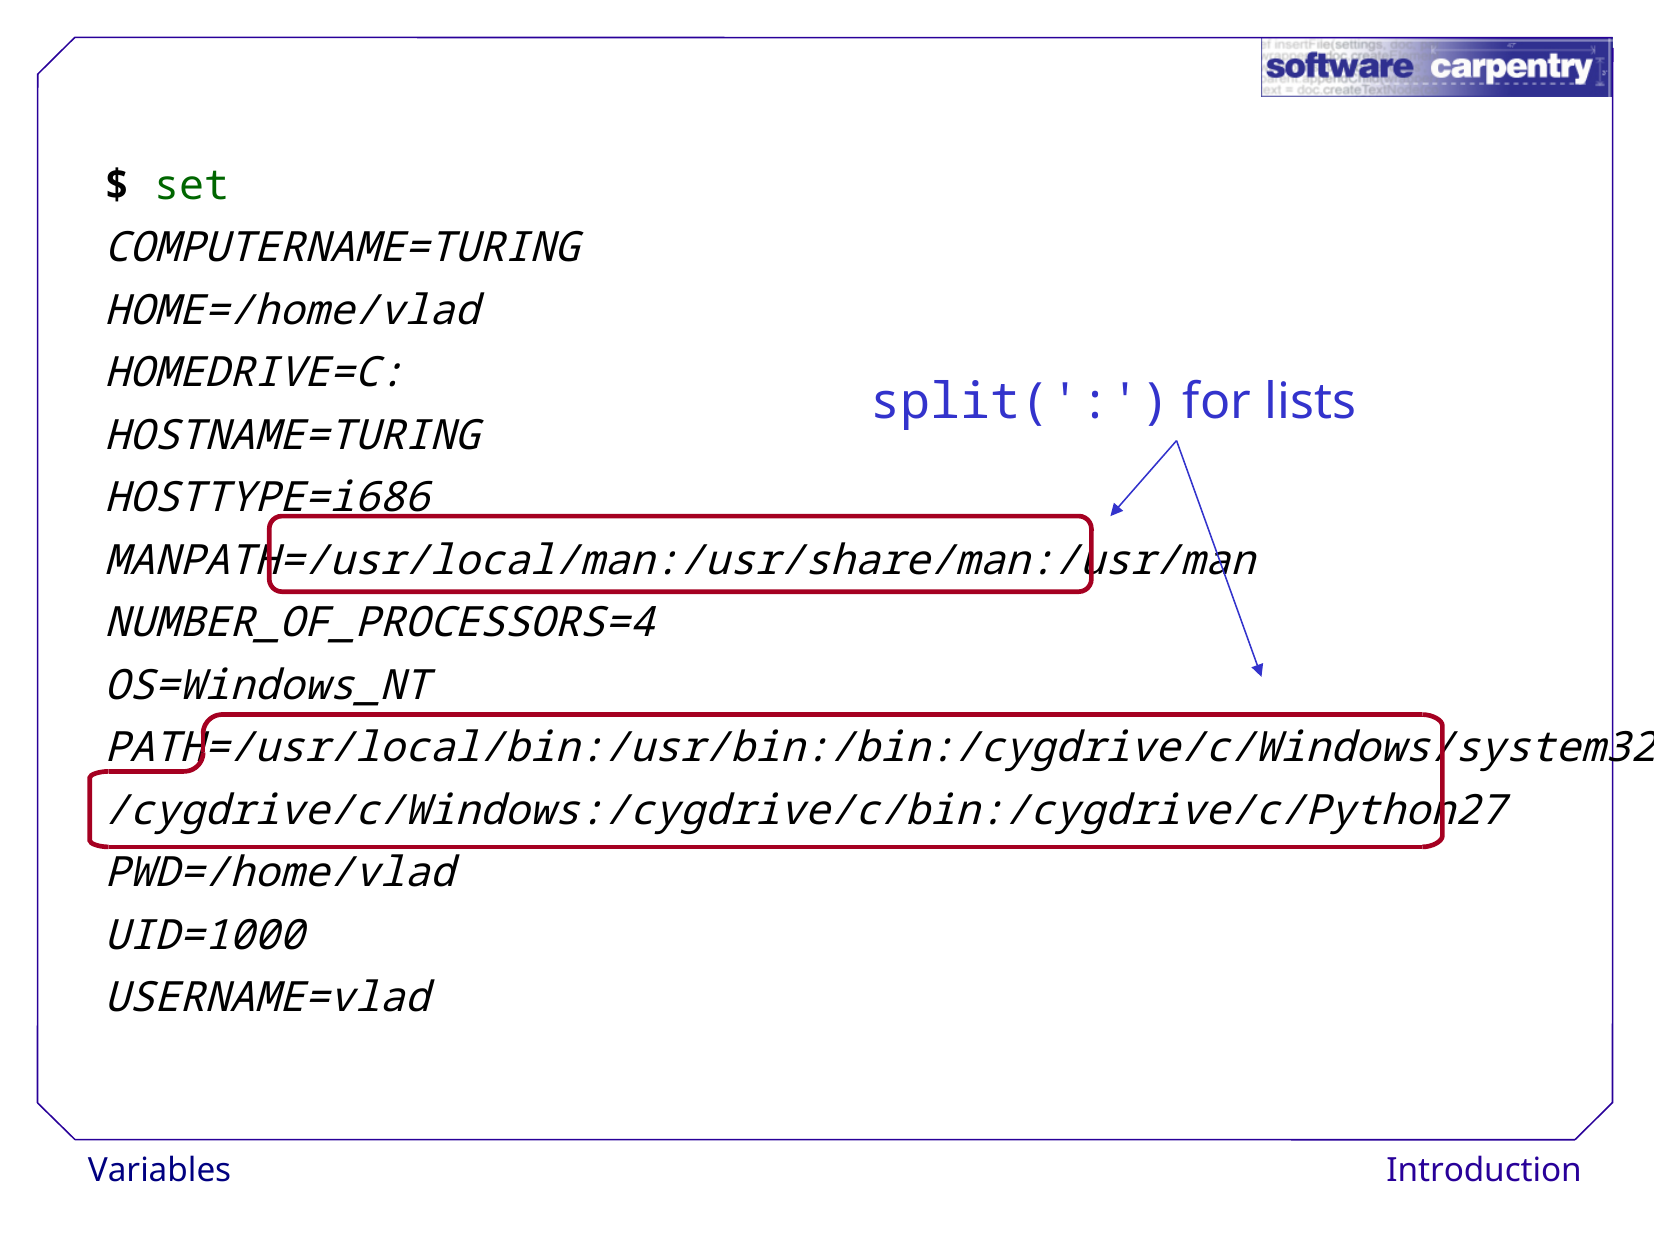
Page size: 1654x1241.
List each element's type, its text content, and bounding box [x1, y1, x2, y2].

picture [1261, 39, 1613, 97]
text_box split(':') for lists [855, 346, 1479, 441]
text_box $ set COMPUTERNAME=TURING HOME=/home/vlad HOMEDRIVE=C: HOSTNAME=TURING HOSTTYPE=i686 MANPATH=/usr/local/man:/usr/share/man:/usr/man NUMBER_OF_PROCESSORS=4 OS=Windows_NT PATH=/usr/local/bin:/usr/bin:/bin:/cygdrive/c/Windows/system32: /cygdrive/c/Windows:/cygdrive/c/bin:/cygdrive/c/Python27 PWD=/home/vlad UID=1000 USERNAME=vlad [89, 137, 1512, 1036]
text_box $ set COMPUTERNAME=TURING HOME=/home/vlad HOMEDRIVE=C: HOSTNAME=TURING HOSTTYPE=i686 MANPATH=/usr/local/man:/usr/share/man:/usr/man NUMBER_OF_PROCESSORS=4 OS=Windows_NT PATH=/usr/local/bin:/usr/bin:/bin:/cygdrive/c/Windows/system32: /cygdrive/c/Windows:/cygdrive/c/bin:/cygdrive/c/Python27 PWD=/home/vlad UID=1000 USERNAME=vlad [93, 717, 1440, 845]
